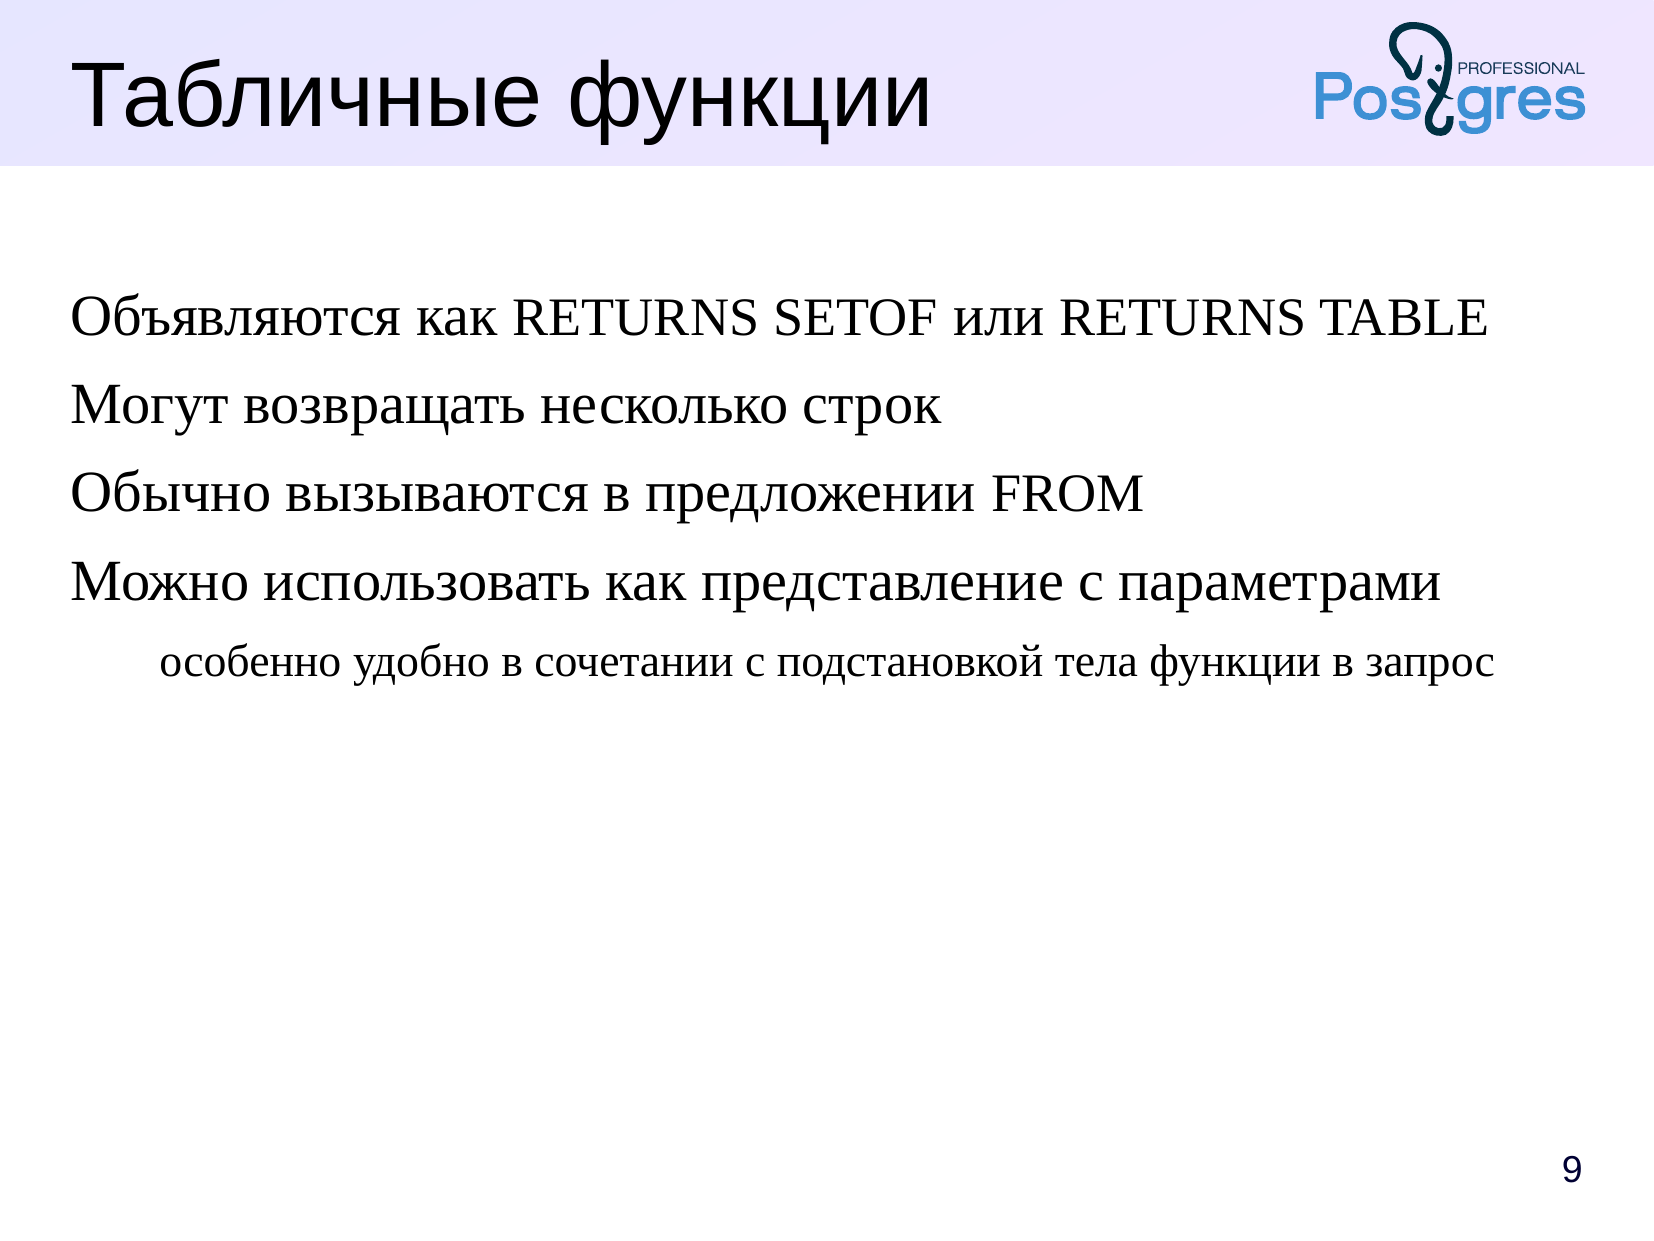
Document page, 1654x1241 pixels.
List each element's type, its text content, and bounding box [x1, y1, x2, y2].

title Табличные функции [70, 43, 1241, 147]
list Объявляются как RETURNS SETOF или RETURNS TABLE Могут возвращать несколько строк Обычно вызываются в предложении FROM Можно использовать как представление с параметрами особенно удобно в сочетании с подстановкой тела функции в запрос [70, 283, 1583, 1141]
